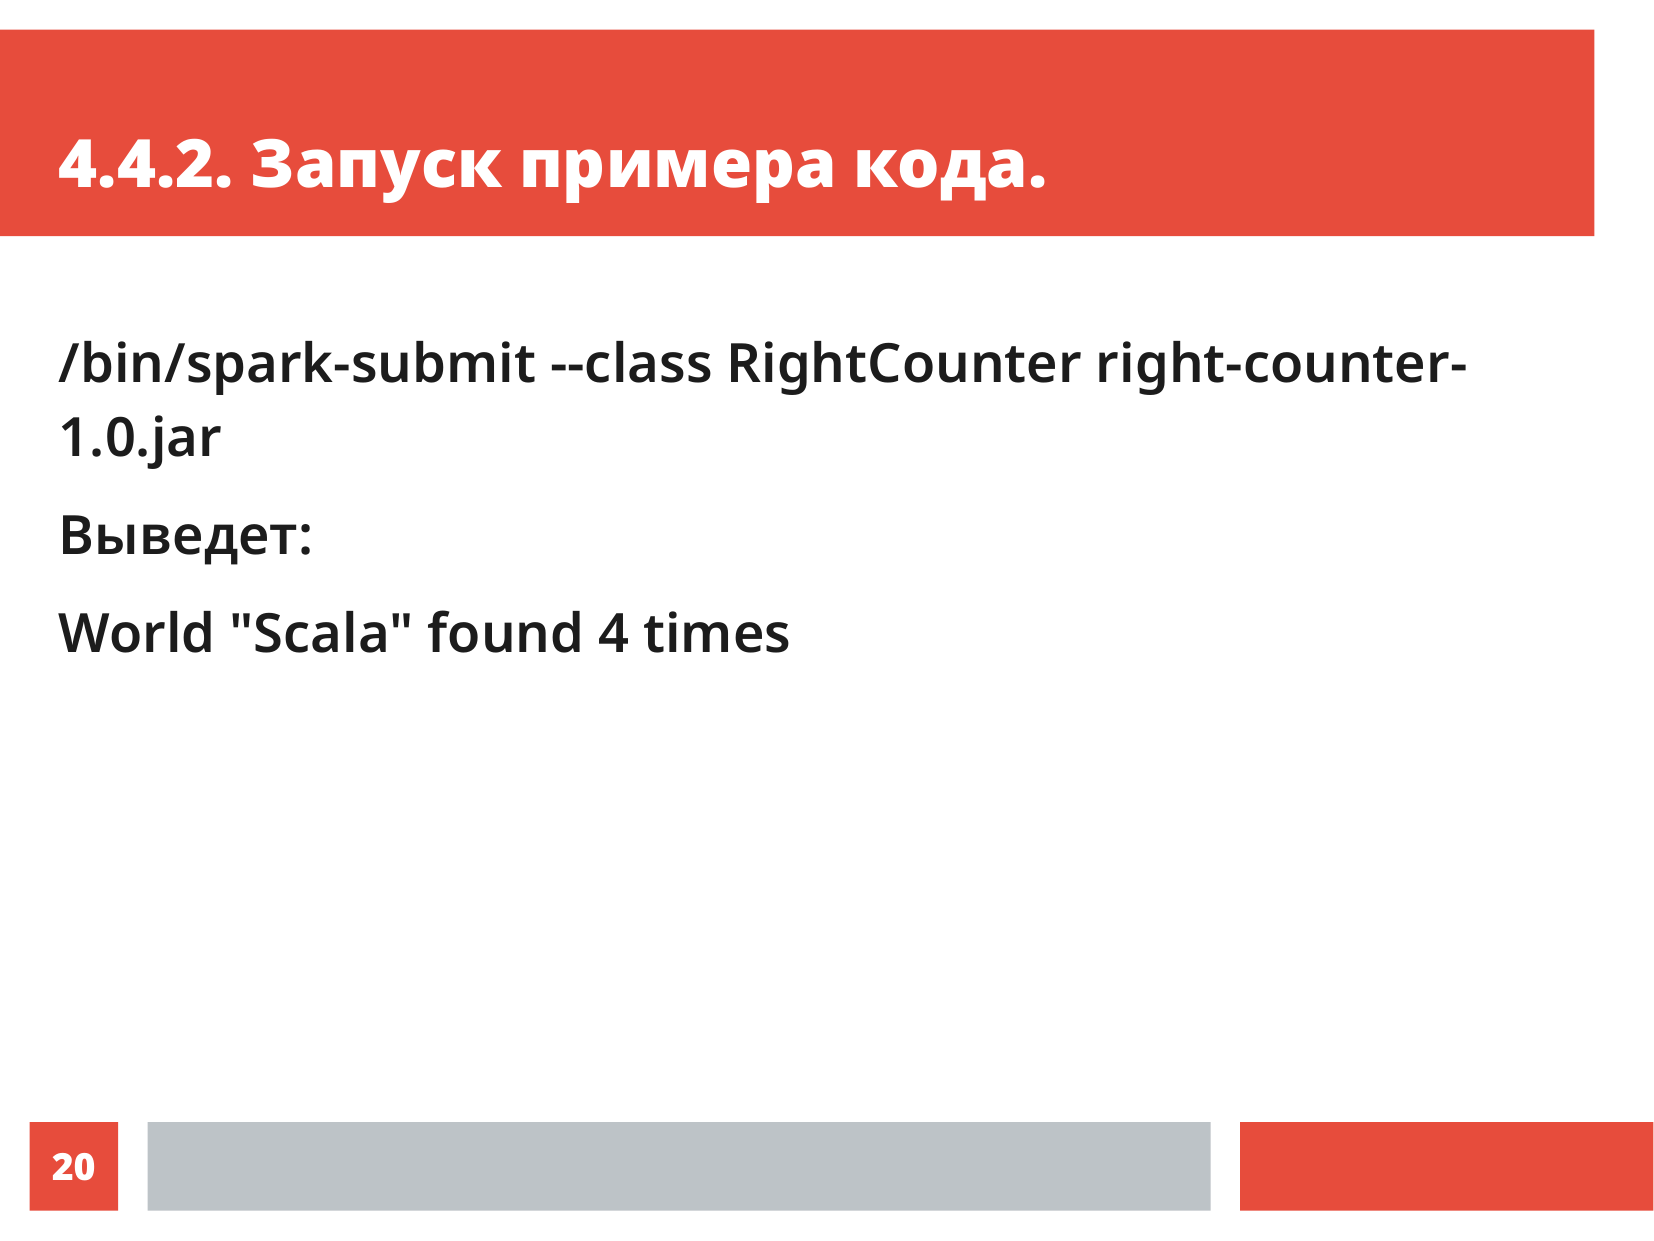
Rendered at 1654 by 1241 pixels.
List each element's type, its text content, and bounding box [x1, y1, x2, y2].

list /bin/spark-submit --class RightCounter right-counter-1.0.jar Выведет: World "Scala" found 4 times [59, 324, 1565, 1093]
title 4.4.2. Запуск примера кода. [59, 59, 1595, 207]
